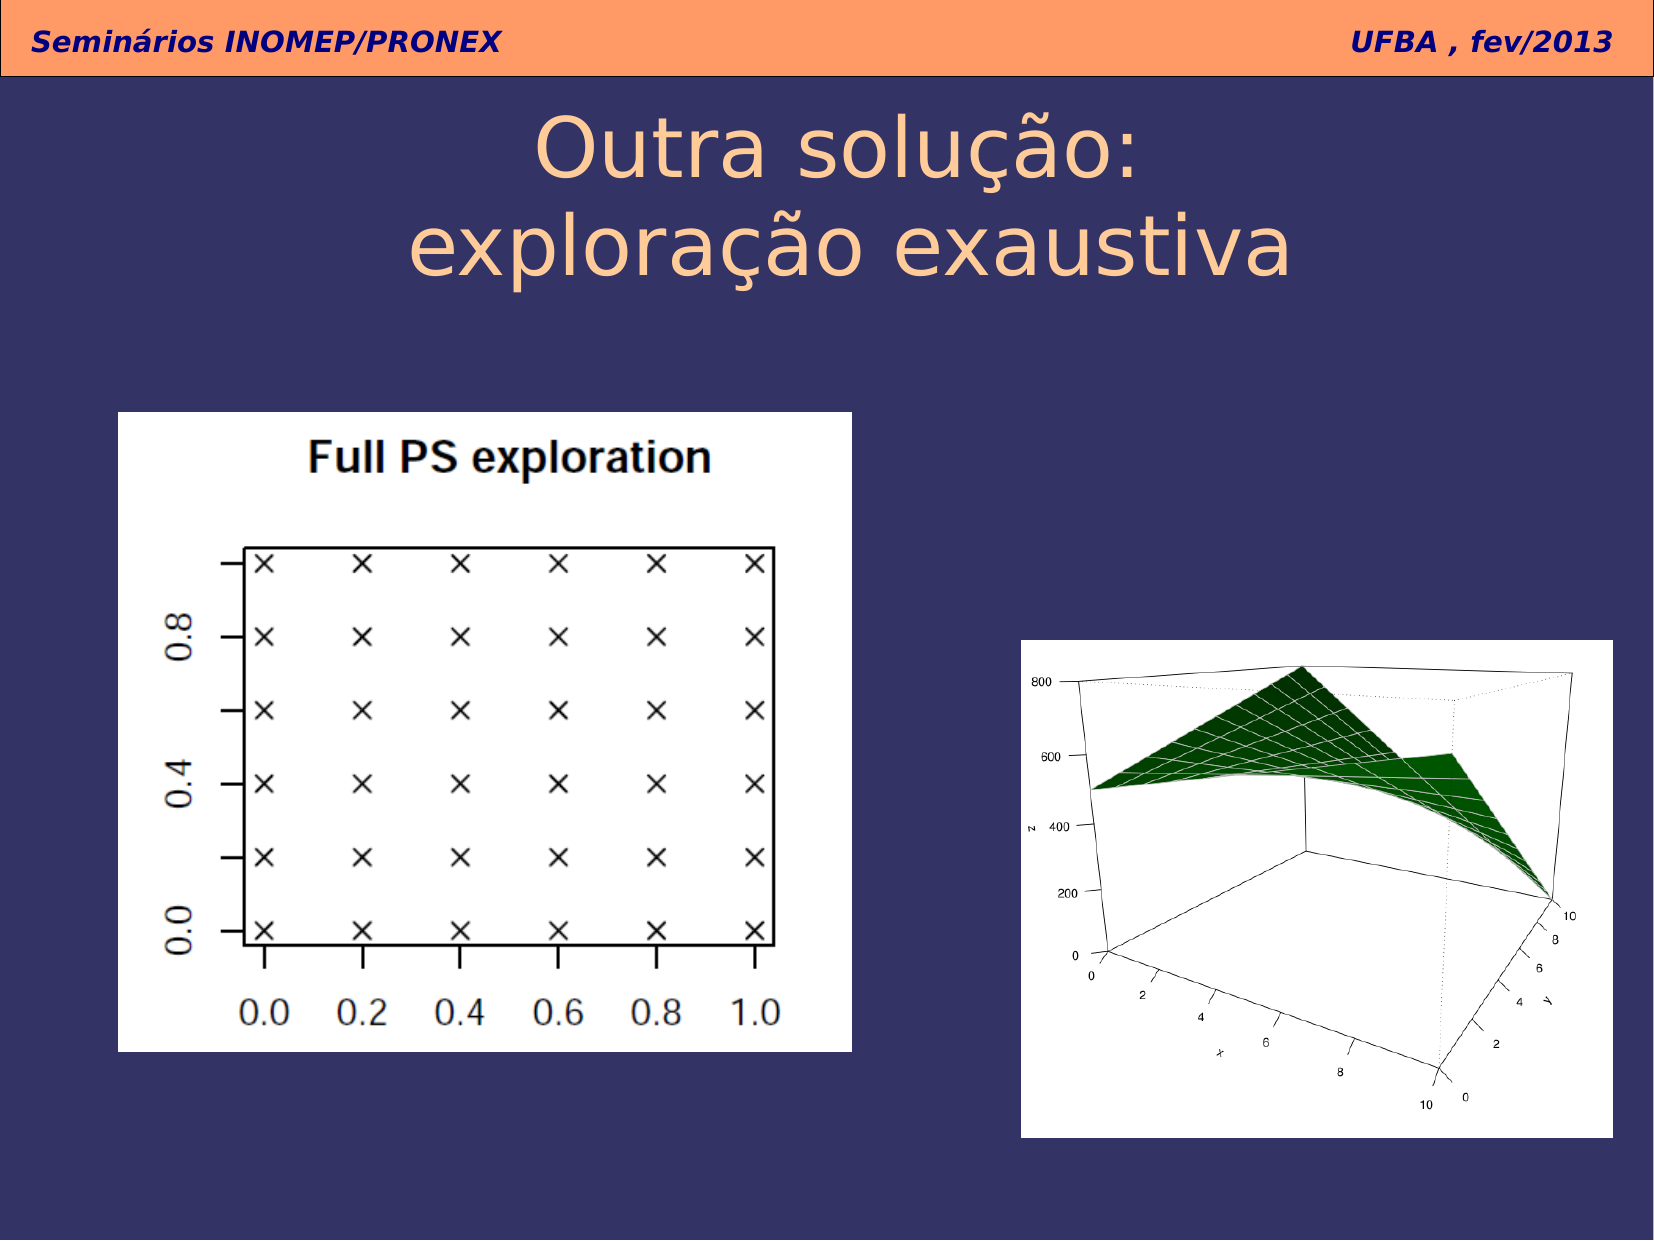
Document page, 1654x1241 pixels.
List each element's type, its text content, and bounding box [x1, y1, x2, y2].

picture [1021, 640, 1613, 1138]
picture [118, 412, 852, 1052]
title Outra solução: exploração exaustiva [68, 99, 1634, 296]
